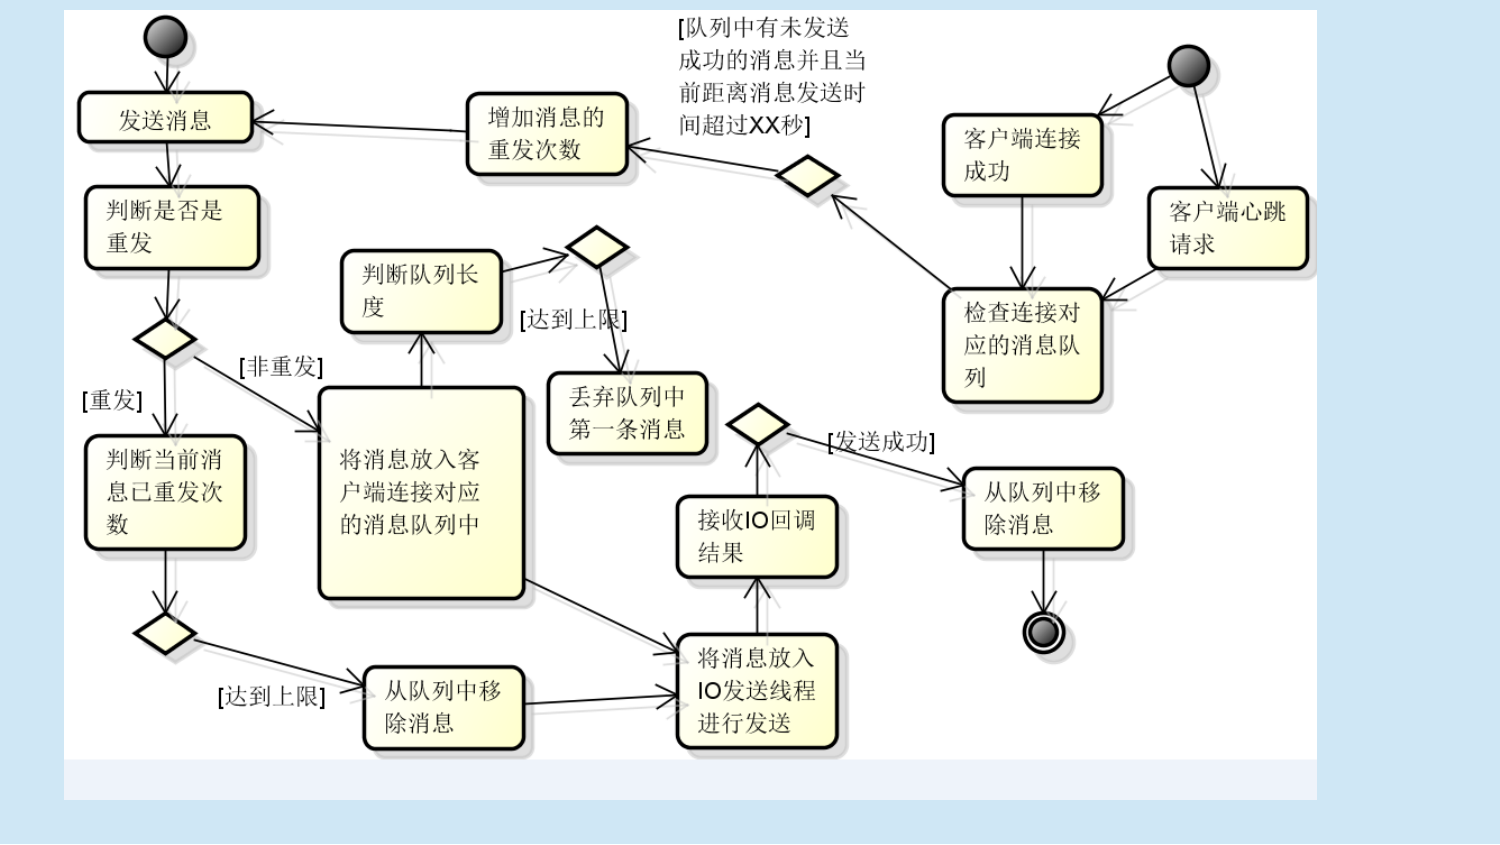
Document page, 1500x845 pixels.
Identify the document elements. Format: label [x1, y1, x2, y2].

picture [64, 10, 1317, 800]
